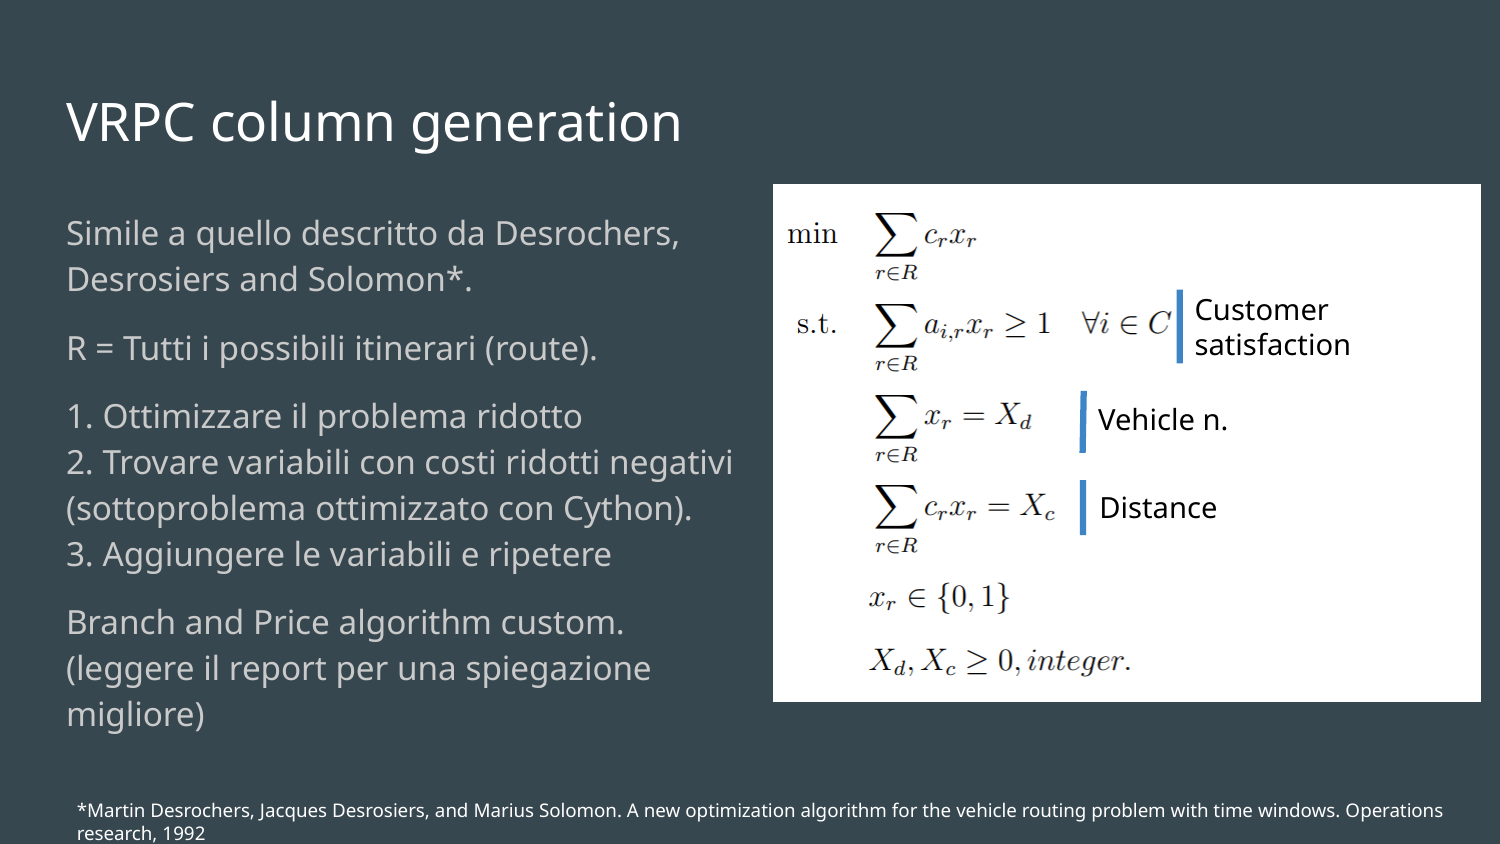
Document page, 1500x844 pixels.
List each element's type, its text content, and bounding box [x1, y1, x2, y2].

text_box Customer satisfaction [1179, 276, 1371, 377]
picture [773, 184, 1481, 702]
text_box Vehicle n. [1083, 386, 1260, 452]
title VRPC column generation [51, 72, 1449, 167]
text_box Distance [1084, 474, 1276, 540]
list Simile a quello descritto da Desrochers, Desrosiers and Solomon*. R = Tutti i possibili itinerari (route). 1. Ottimizzare il problema ridotto 2. Trovare variabili con costi ridotti negativi (sottoproblema ottimizzato con Cython). 3. Aggiungere le variabili e ripetere Branch and Price algorithm custom. (leggere il report per una spiegazione migliore) [51, 191, 768, 752]
text_box *Martin Desrochers, Jacques Desrosiers, and Marius Solomon. A new optimization algorithm for the vehicle routing problem with time windows. Operations research, 1992 [61, 784, 1460, 844]
